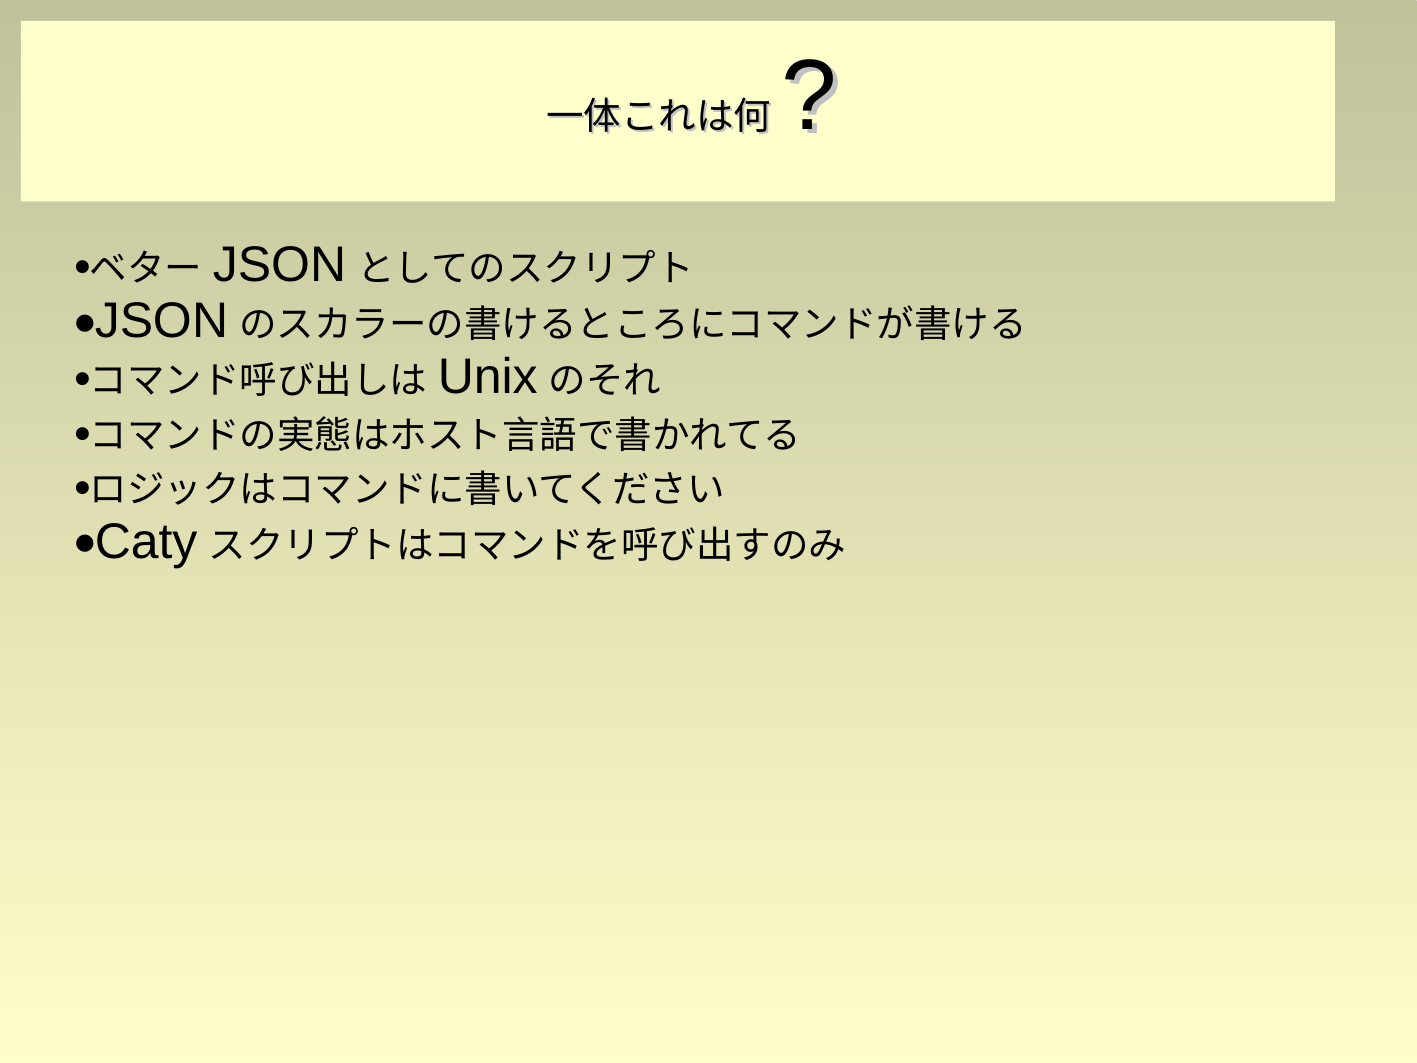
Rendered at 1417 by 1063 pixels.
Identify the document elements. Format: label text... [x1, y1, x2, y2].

text_box ベターJSONとしてのスクリプト JSONのスカラーの書けるところにコマンドが書ける コマンド呼び出しはUnixのそれ コマンドの実態はホスト言語で書かれてる ロジックはコマンドに書いてください Catyスクリプトはコマンドを呼び出すのみ [60, 229, 1307, 1030]
text_box 一体これは何? [20, 31, 1363, 178]
text_box [20, 178, 1335, 202]
text_box [20, 20, 1335, 31]
